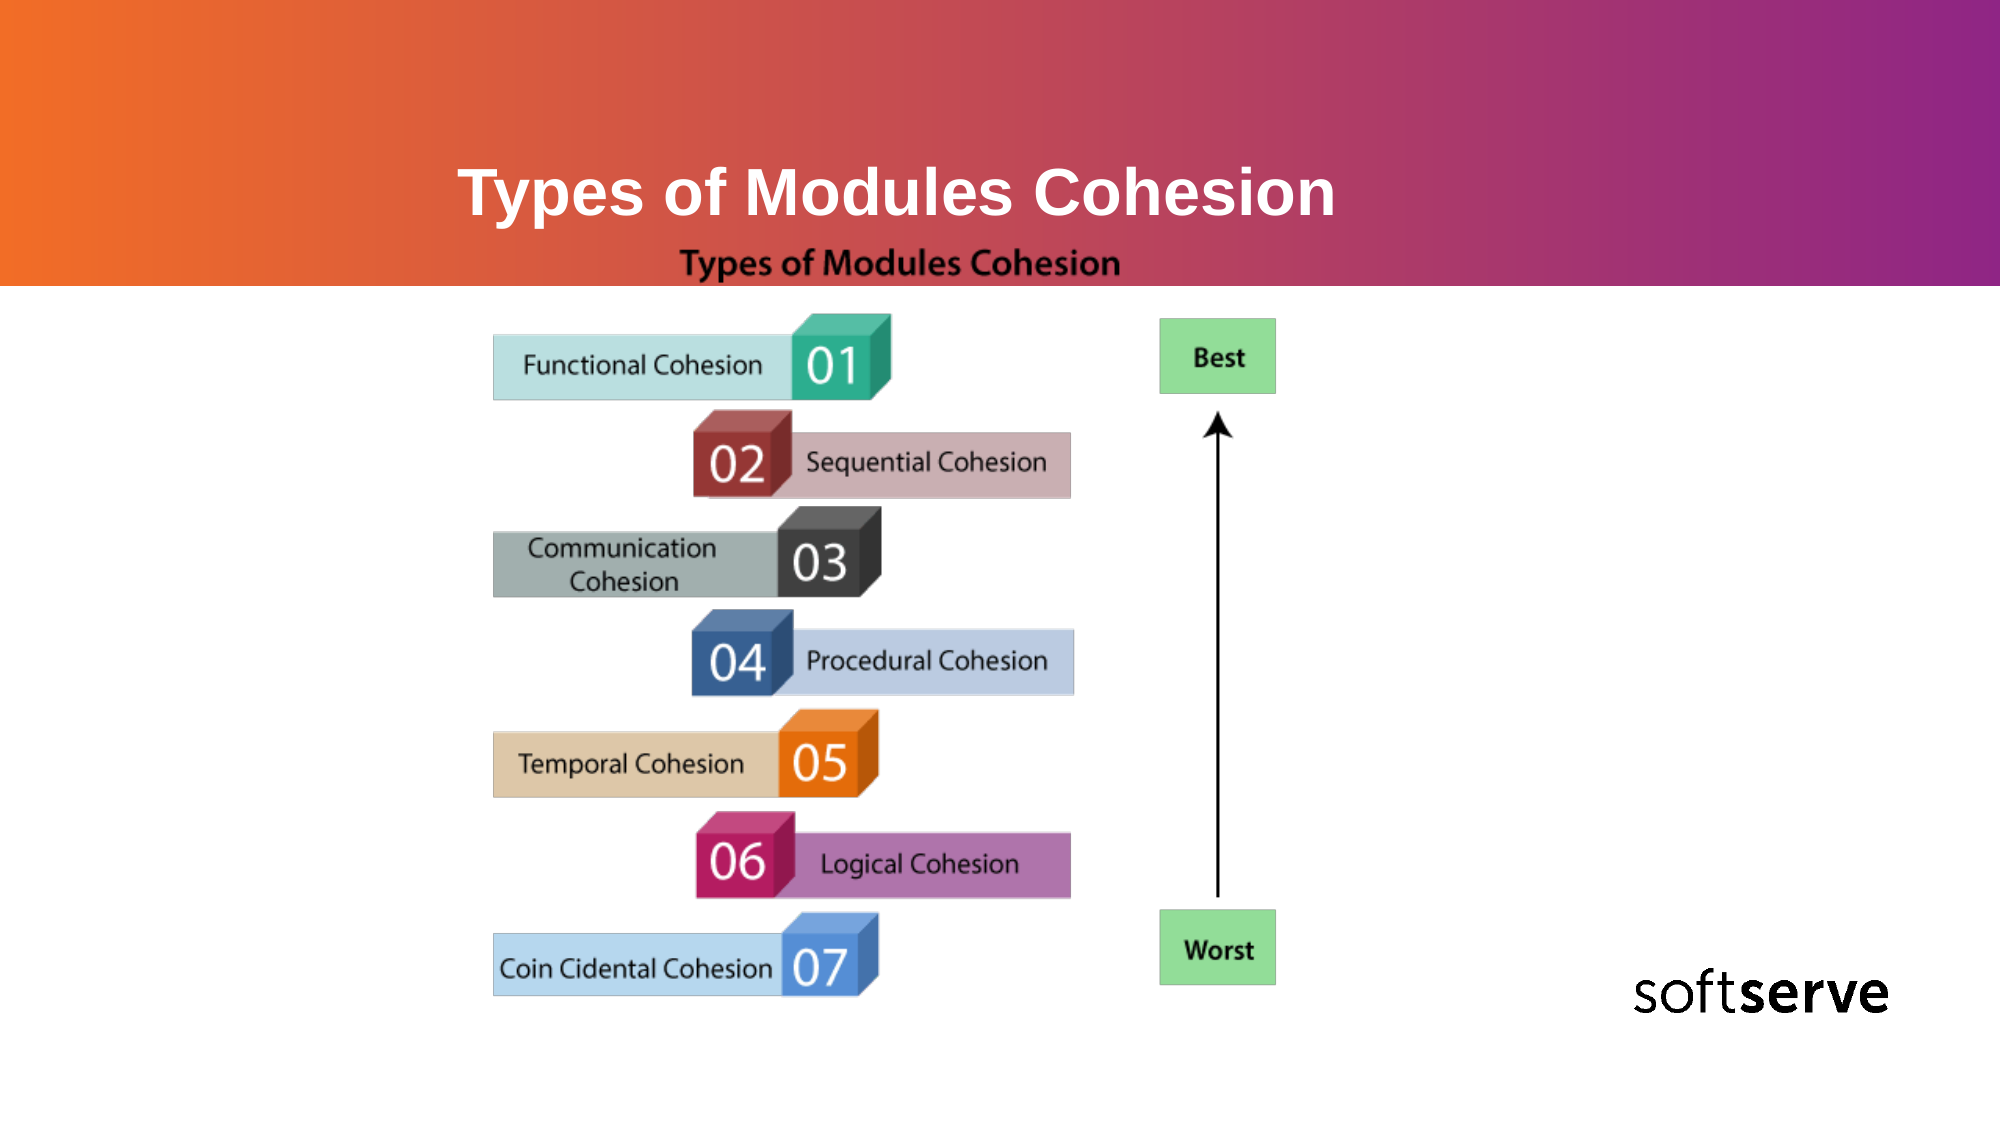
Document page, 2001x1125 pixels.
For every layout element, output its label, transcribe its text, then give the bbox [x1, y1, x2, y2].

picture [1634, 968, 1888, 1013]
text_box Types of Modules Cohesion [442, 147, 1506, 312]
picture [420, 236, 1359, 1018]
